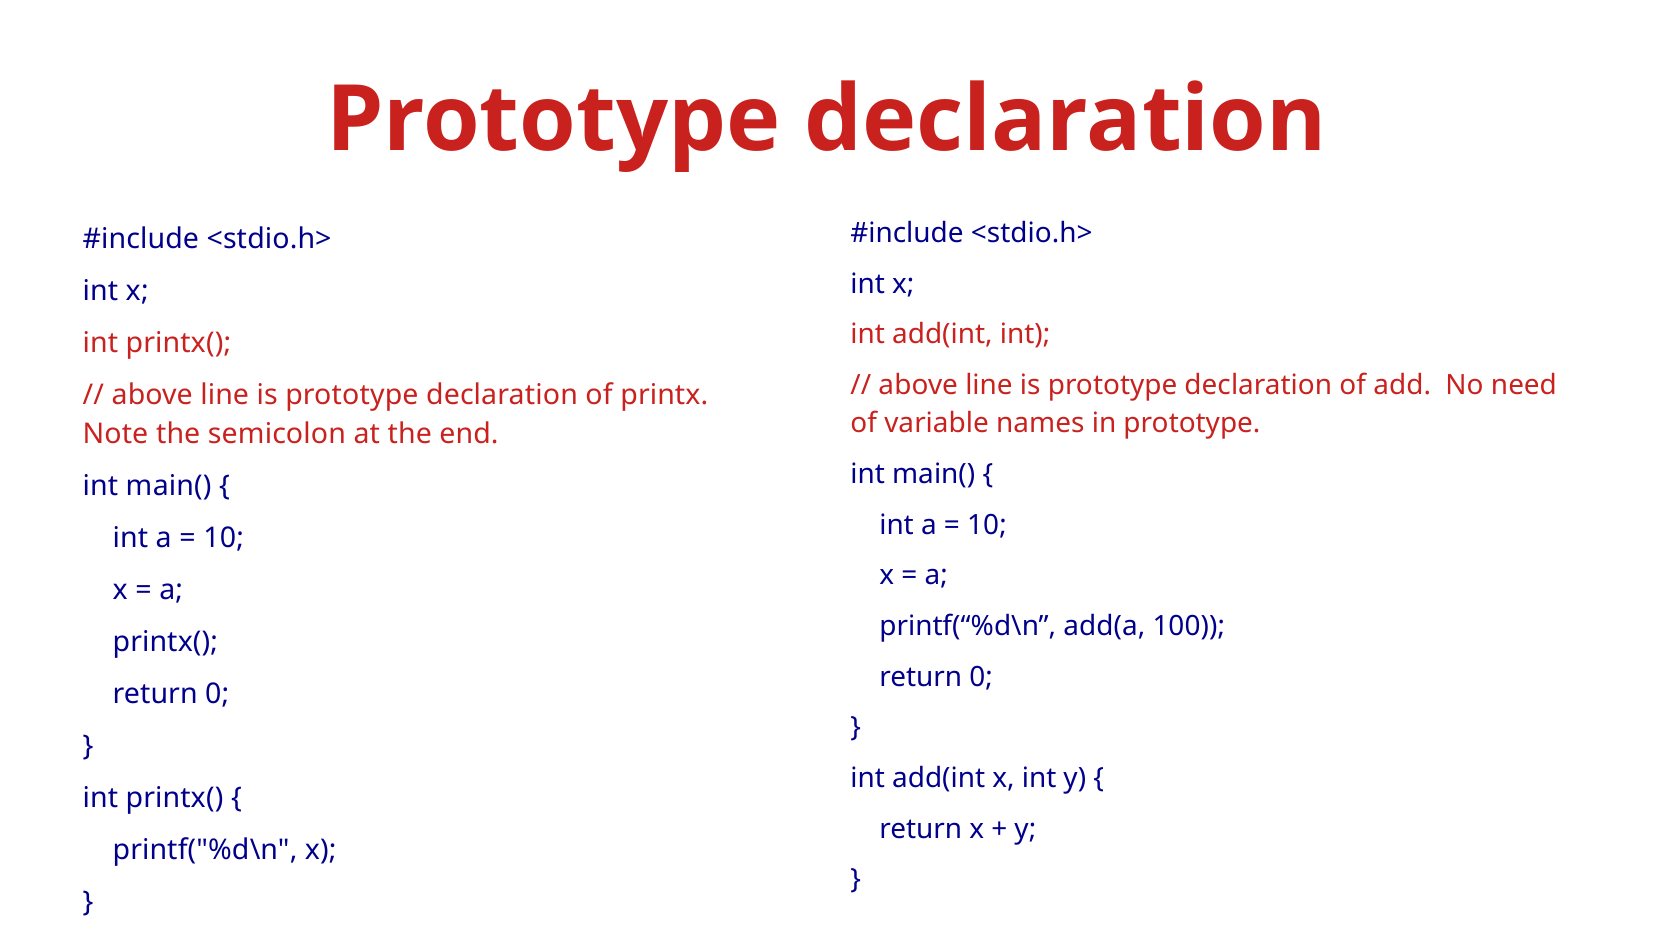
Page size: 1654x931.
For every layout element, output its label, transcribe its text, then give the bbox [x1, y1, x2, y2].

list #include <stdio.h> int x; int add(int, int); // above line is prototype declaration of add. No need of variable names in prototype. int main() { int a = 10; x = a; printf(“%d\n”, add(a, 100)); return 0; } int add(int x, int y) { return x + y; } [850, 212, 1560, 898]
list #include <stdio.h> int x; int printx(); // above line is prototype declaration of printx. Note the semicolon at the end. int main() { int a = 10; x = a; printx(); return 0; } int printx() { printf("%d\n", x); } [82, 217, 756, 922]
title Prototype declaration [82, 37, 1571, 193]
